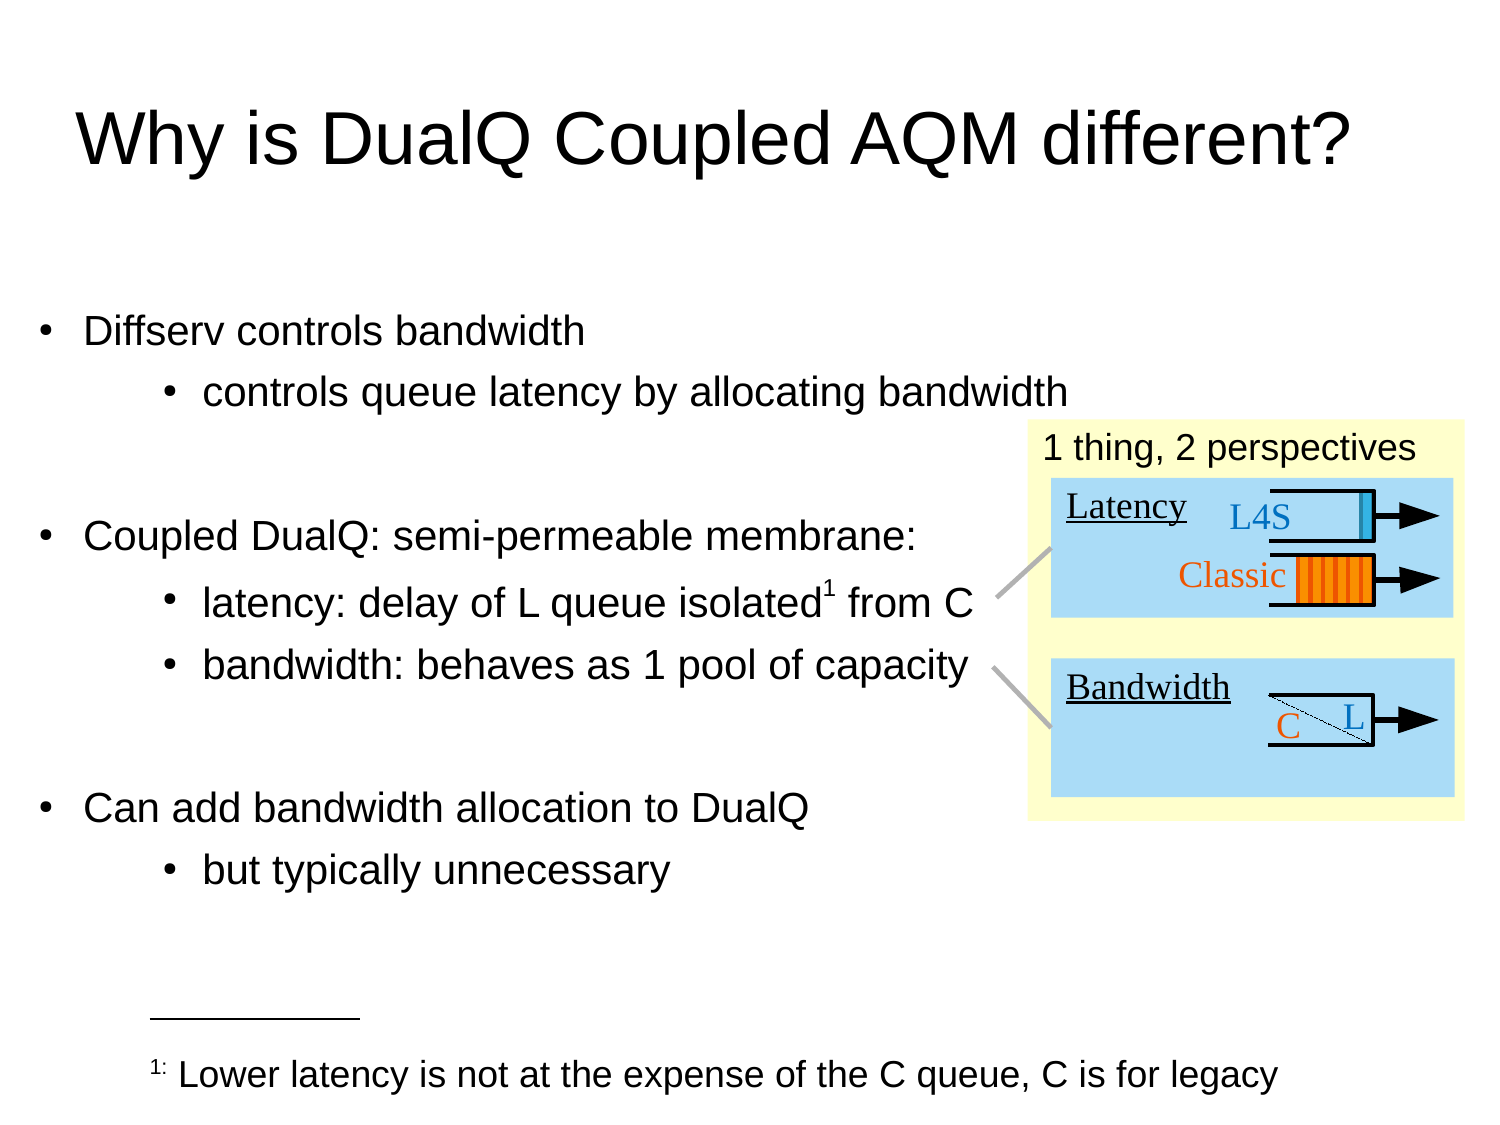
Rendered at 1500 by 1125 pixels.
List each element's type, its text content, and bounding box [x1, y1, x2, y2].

text_box 1 thing, 2 perspectives [1425, 419, 1465, 821]
title Why is DualQ Coupled AQM different? [75, 45, 1425, 233]
text_box Bandwidth [1051, 658, 1455, 798]
text_box [1360, 490, 1374, 541]
text_box [1298, 555, 1374, 606]
list Diffserv controls bandwidth controls queue latency by allocating bandwidth Coupled DualQ: semi-permeable membrane: latency: delay of L queue isolated1 from C bandwidth: behaves as 1 pool of capacity Can add bandwidth allocation to DualQ but typically unnecessary [23, 307, 1425, 898]
text_box C [1261, 698, 1317, 755]
text_box 1: Lower latency is not at the expense of the C queue, C is for legacy [134, 974, 1477, 1125]
text_box L4S [1214, 484, 1307, 545]
text_box Latency [1051, 477, 1454, 618]
text_box L [1327, 684, 1381, 745]
text_box Classic [1163, 542, 1302, 603]
